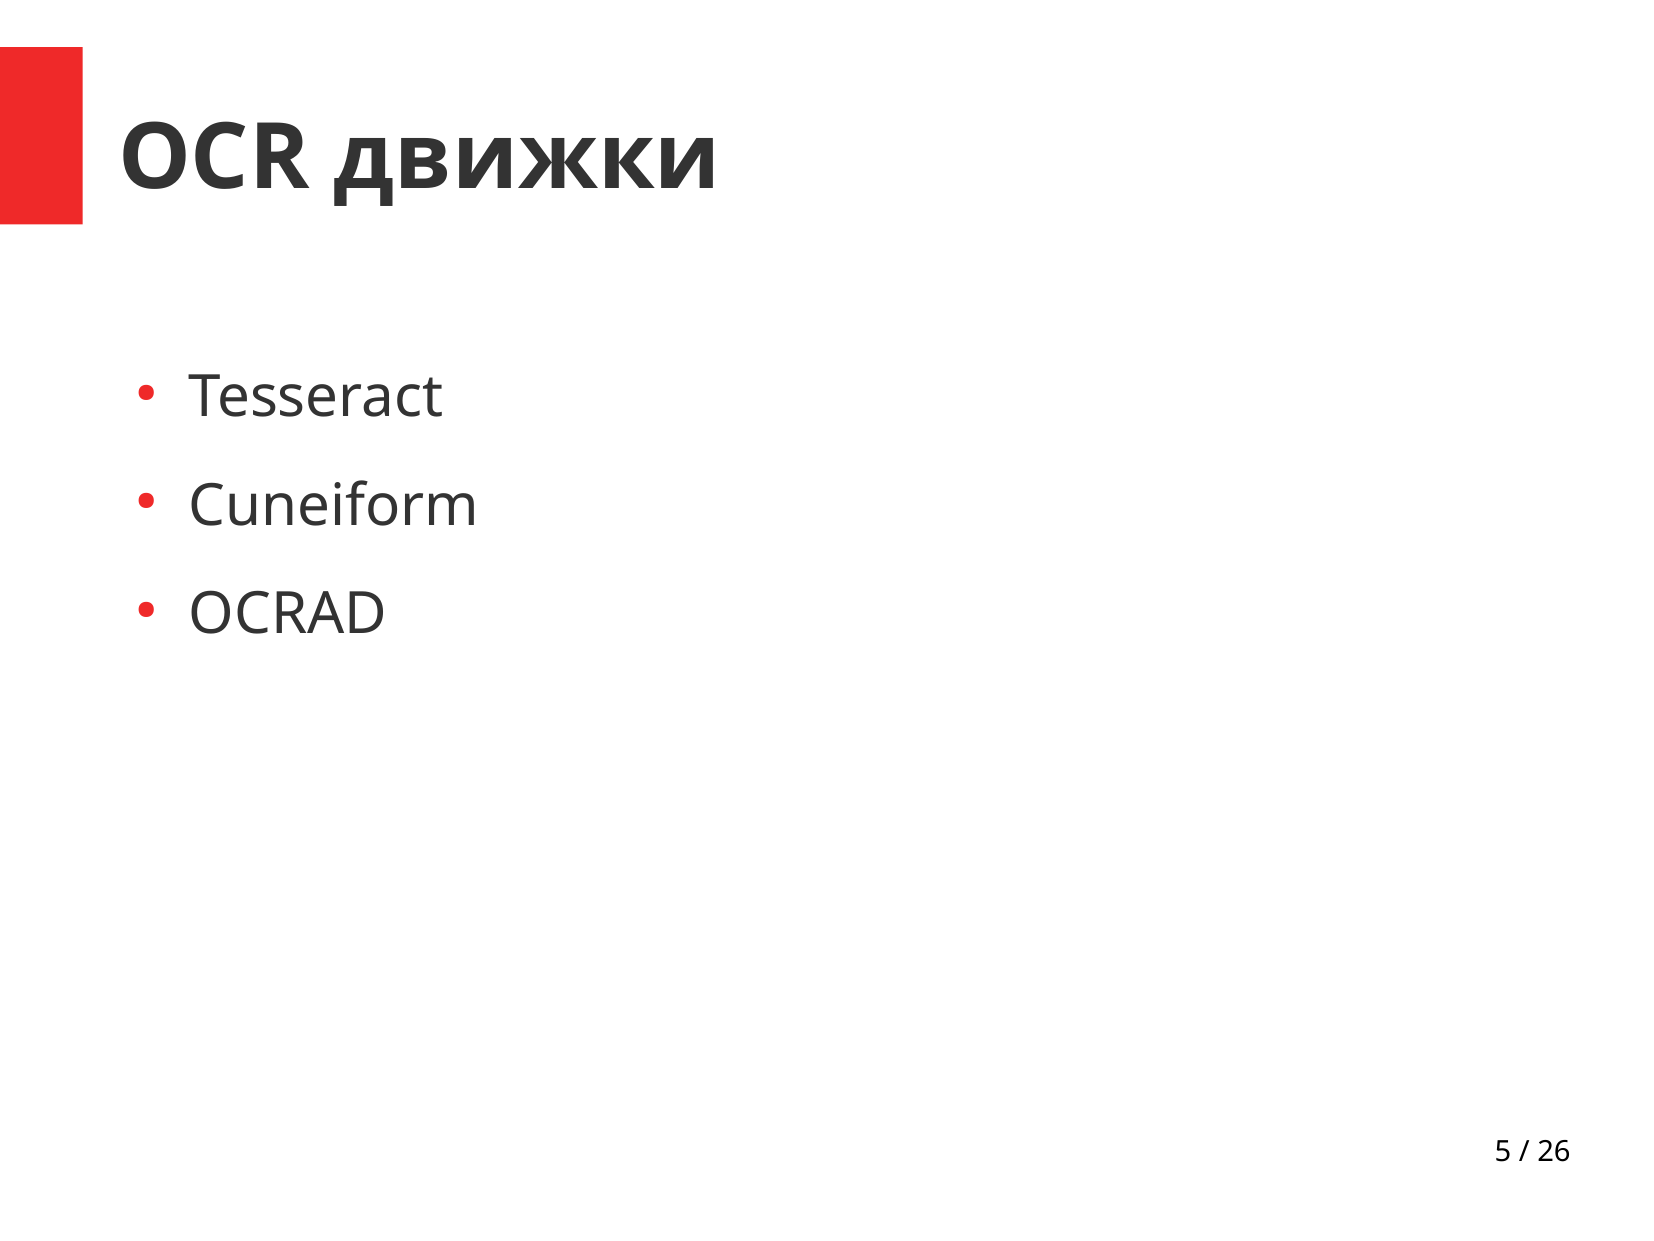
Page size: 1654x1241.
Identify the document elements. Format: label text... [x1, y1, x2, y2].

title OCR движки [118, 49, 1571, 257]
list Tesseract Cuneiform OCRAD [118, 354, 1536, 1074]
